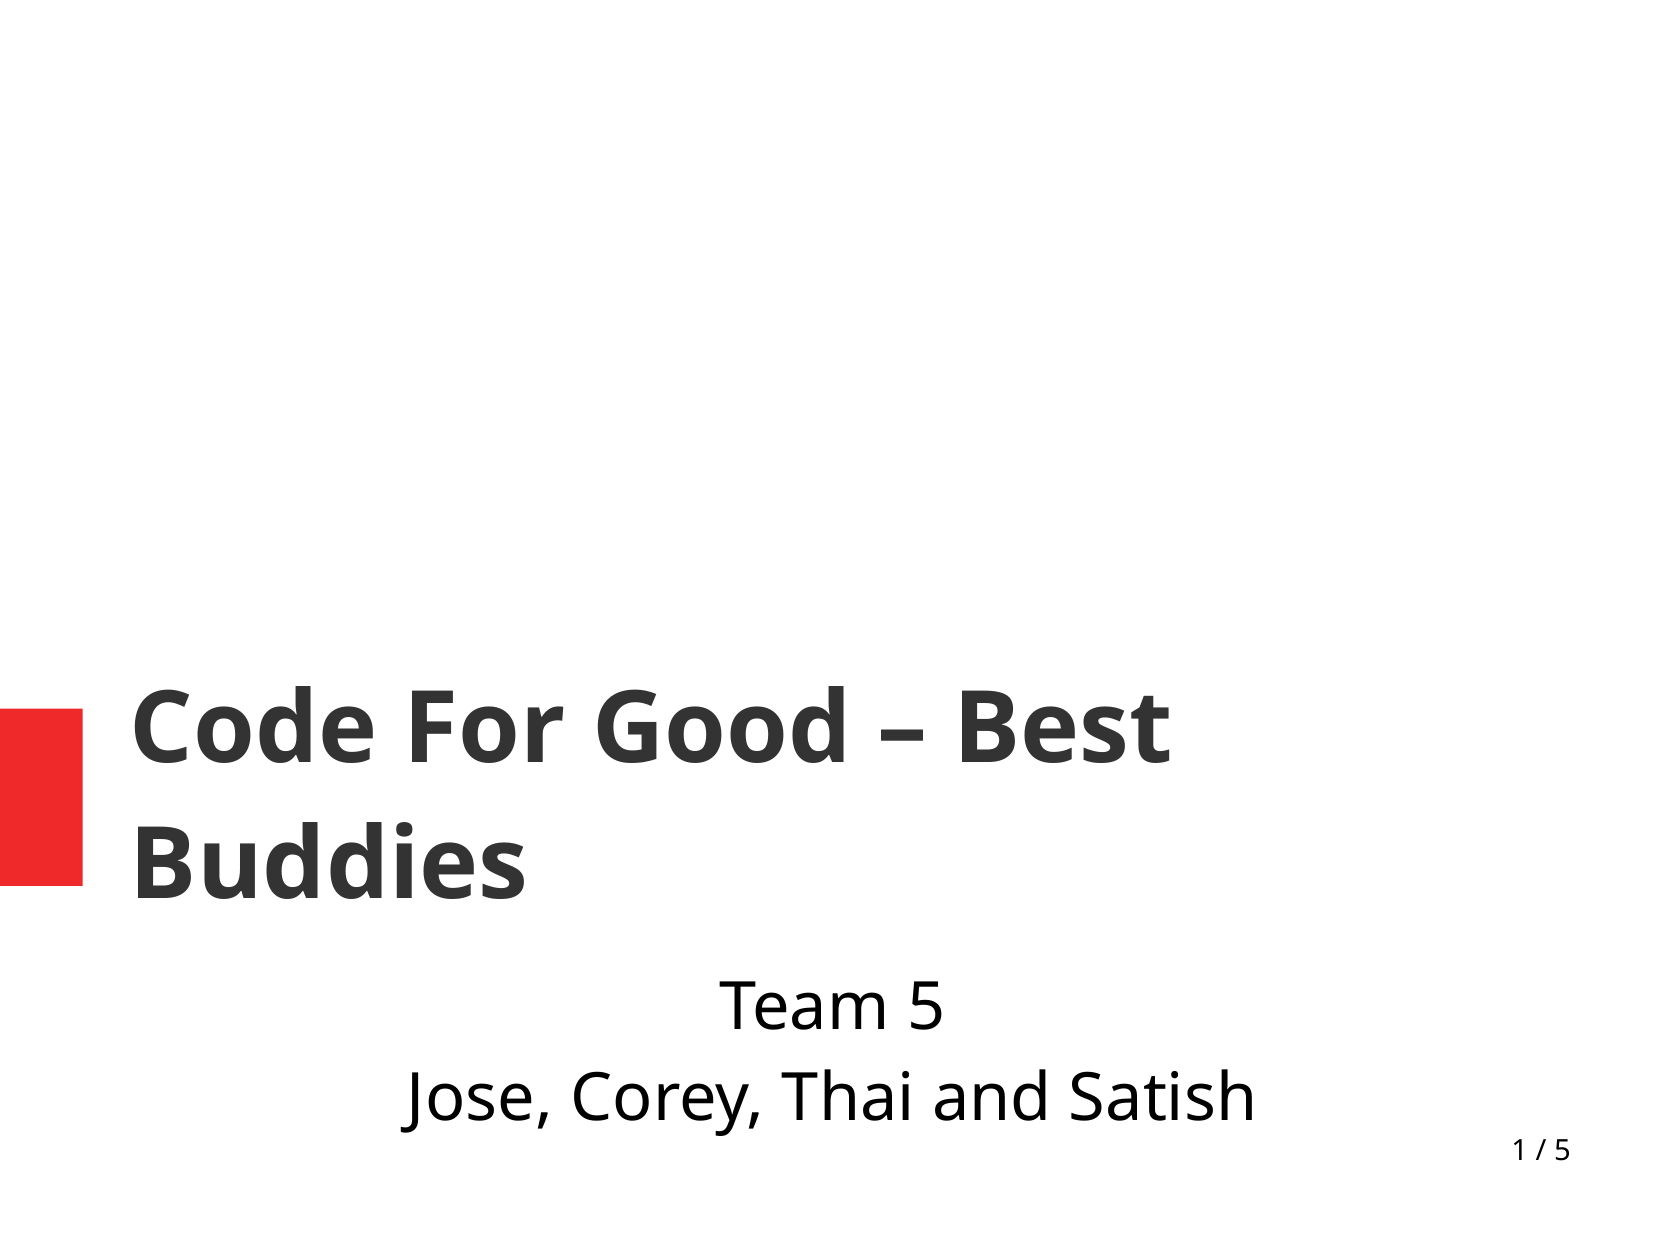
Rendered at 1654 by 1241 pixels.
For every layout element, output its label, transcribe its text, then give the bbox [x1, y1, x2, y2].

subtitle Team 5 Jose, Corey, Thai and Satish [129, 958, 1536, 1140]
title Code For Good – Best Buddies [129, 655, 1536, 928]
